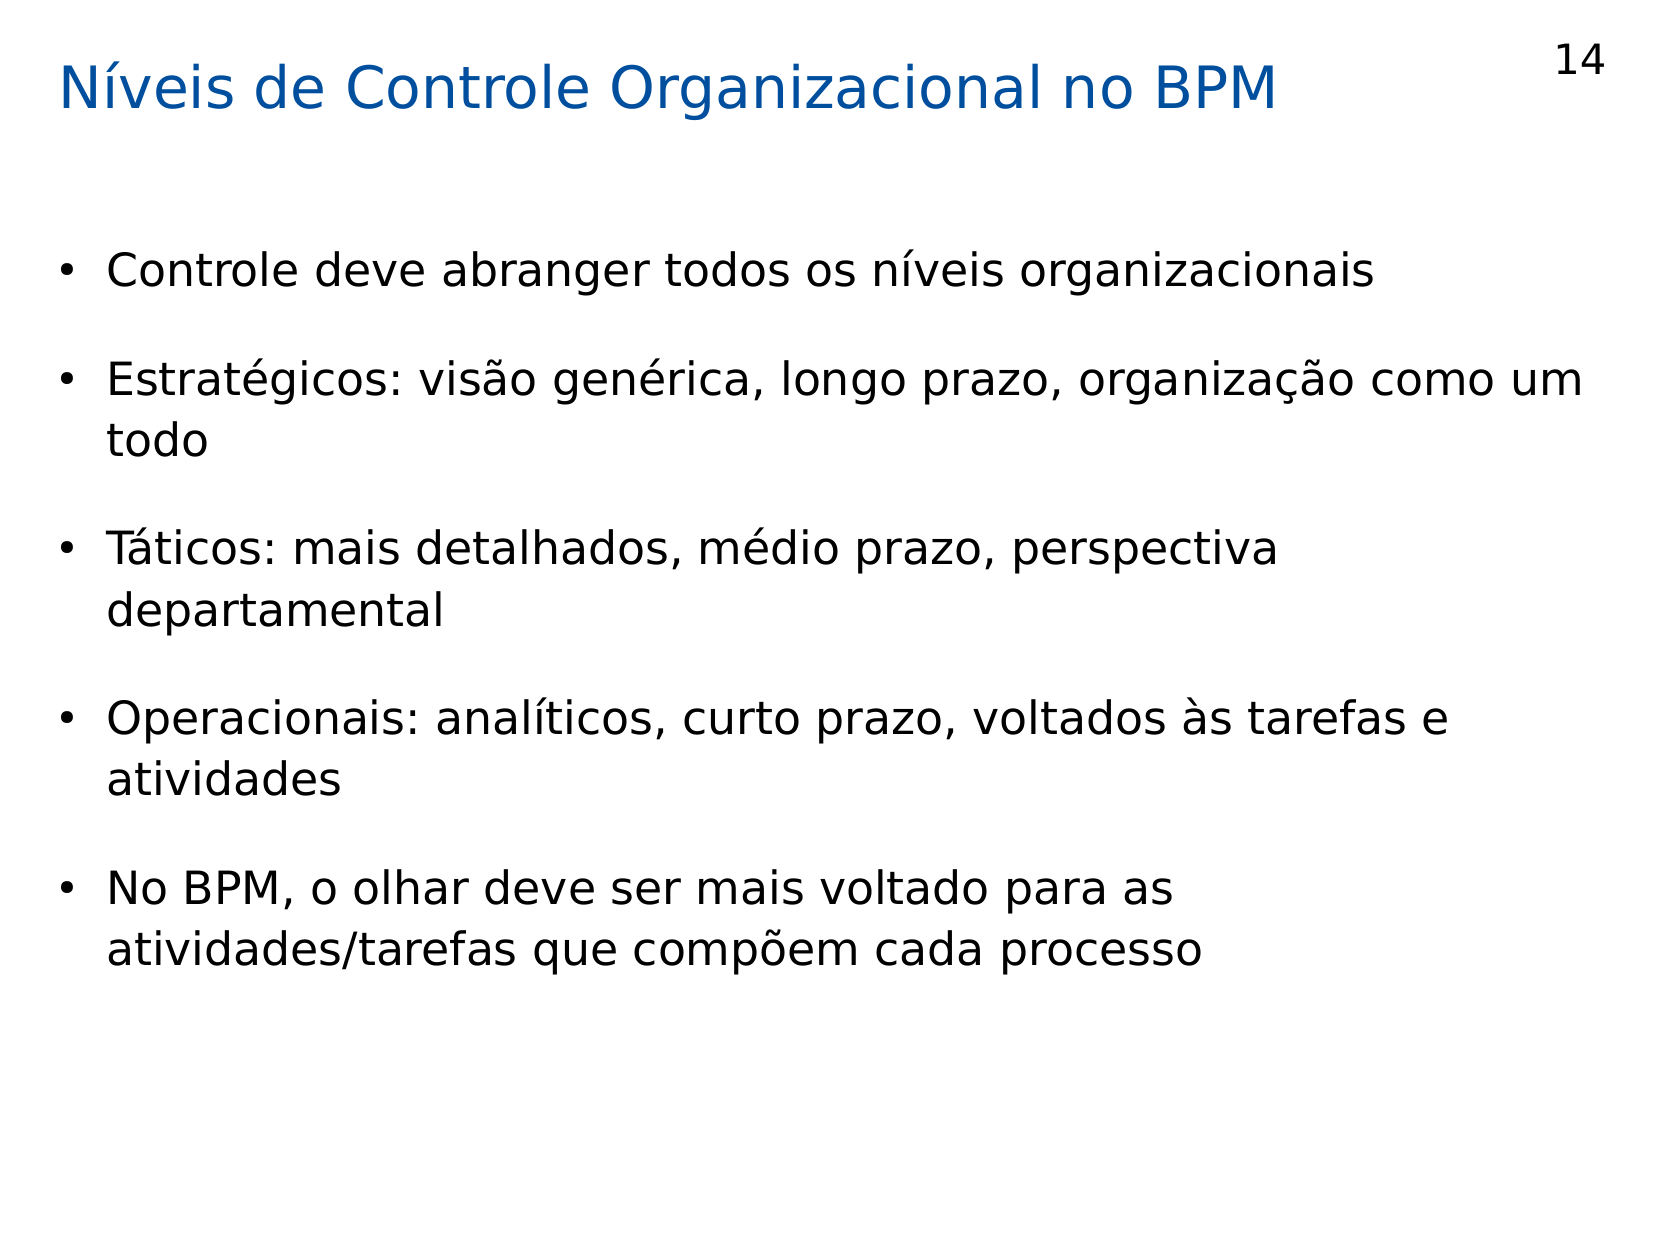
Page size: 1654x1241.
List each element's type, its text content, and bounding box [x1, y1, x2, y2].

list Controle deve abranger todos os níveis organizacionais Estratégicos: visão genérica, longo prazo, organização como um todo Táticos: mais detalhados, médio prazo, perspectiva departamental Operacionais: analíticos, curto prazo, voltados às tarefas e atividades No BPM, o olhar deve ser mais voltado para as atividades/tarefas que compõem cada processo [59, 236, 1595, 1211]
title Níveis de Controle Organizacional no BPM [59, 10, 1506, 167]
